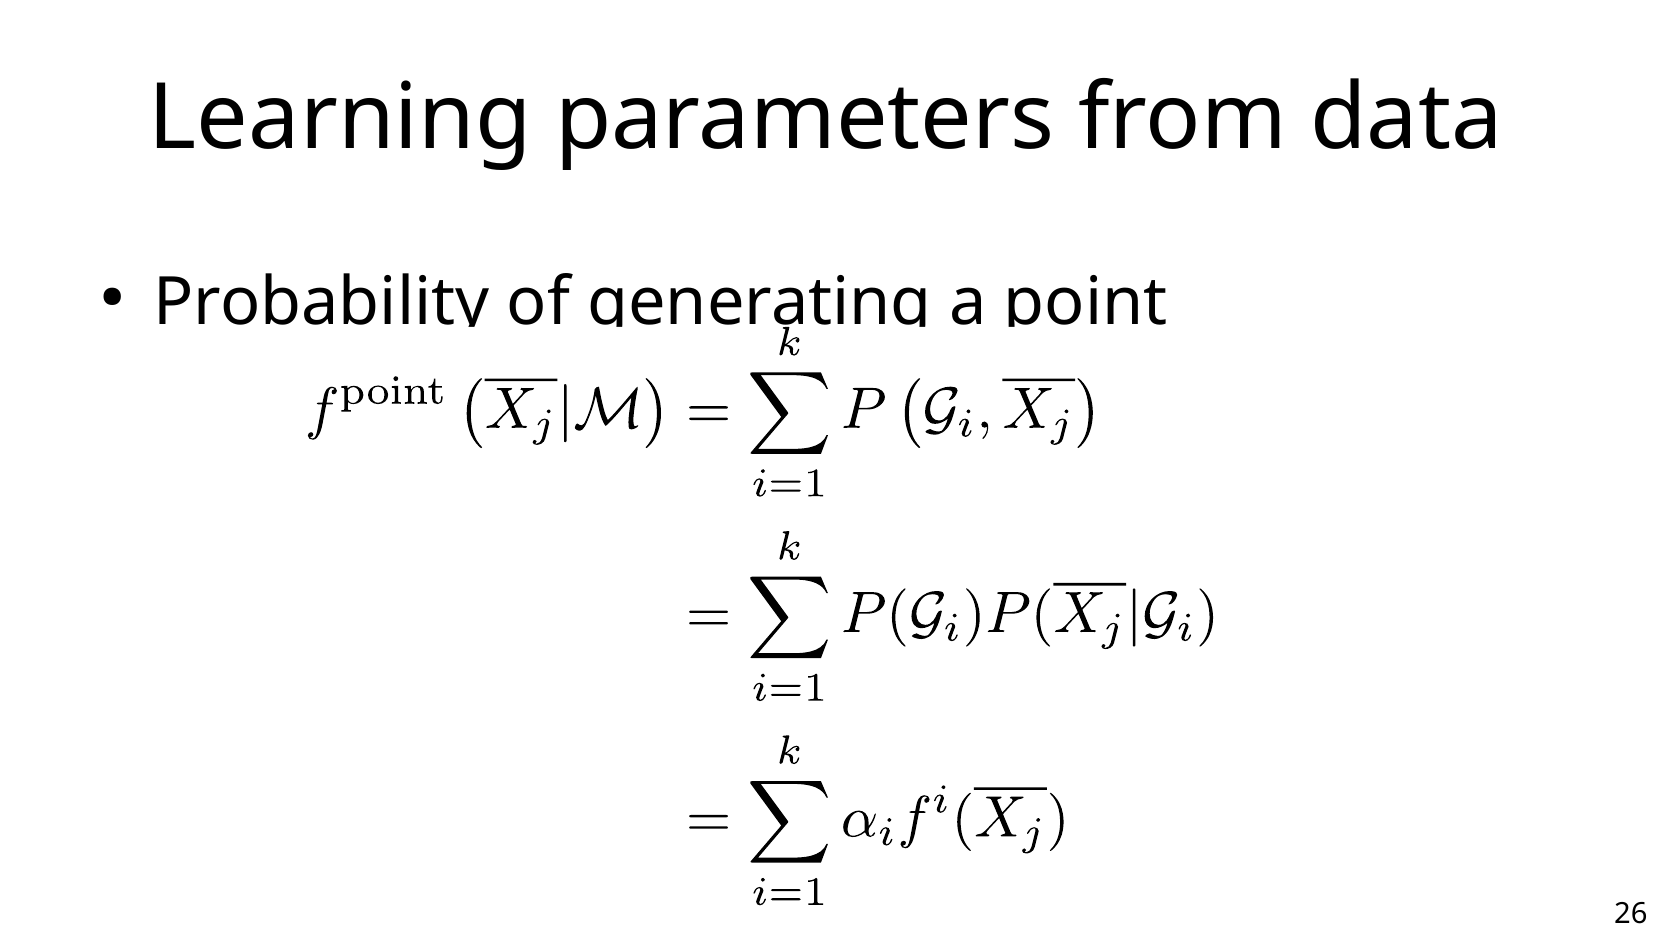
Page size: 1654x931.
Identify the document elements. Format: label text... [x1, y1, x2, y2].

list Probability of generating a point [82, 253, 1571, 793]
text_box [304, 326, 1219, 906]
title Learning parameters from data [4, 1, 1650, 226]
